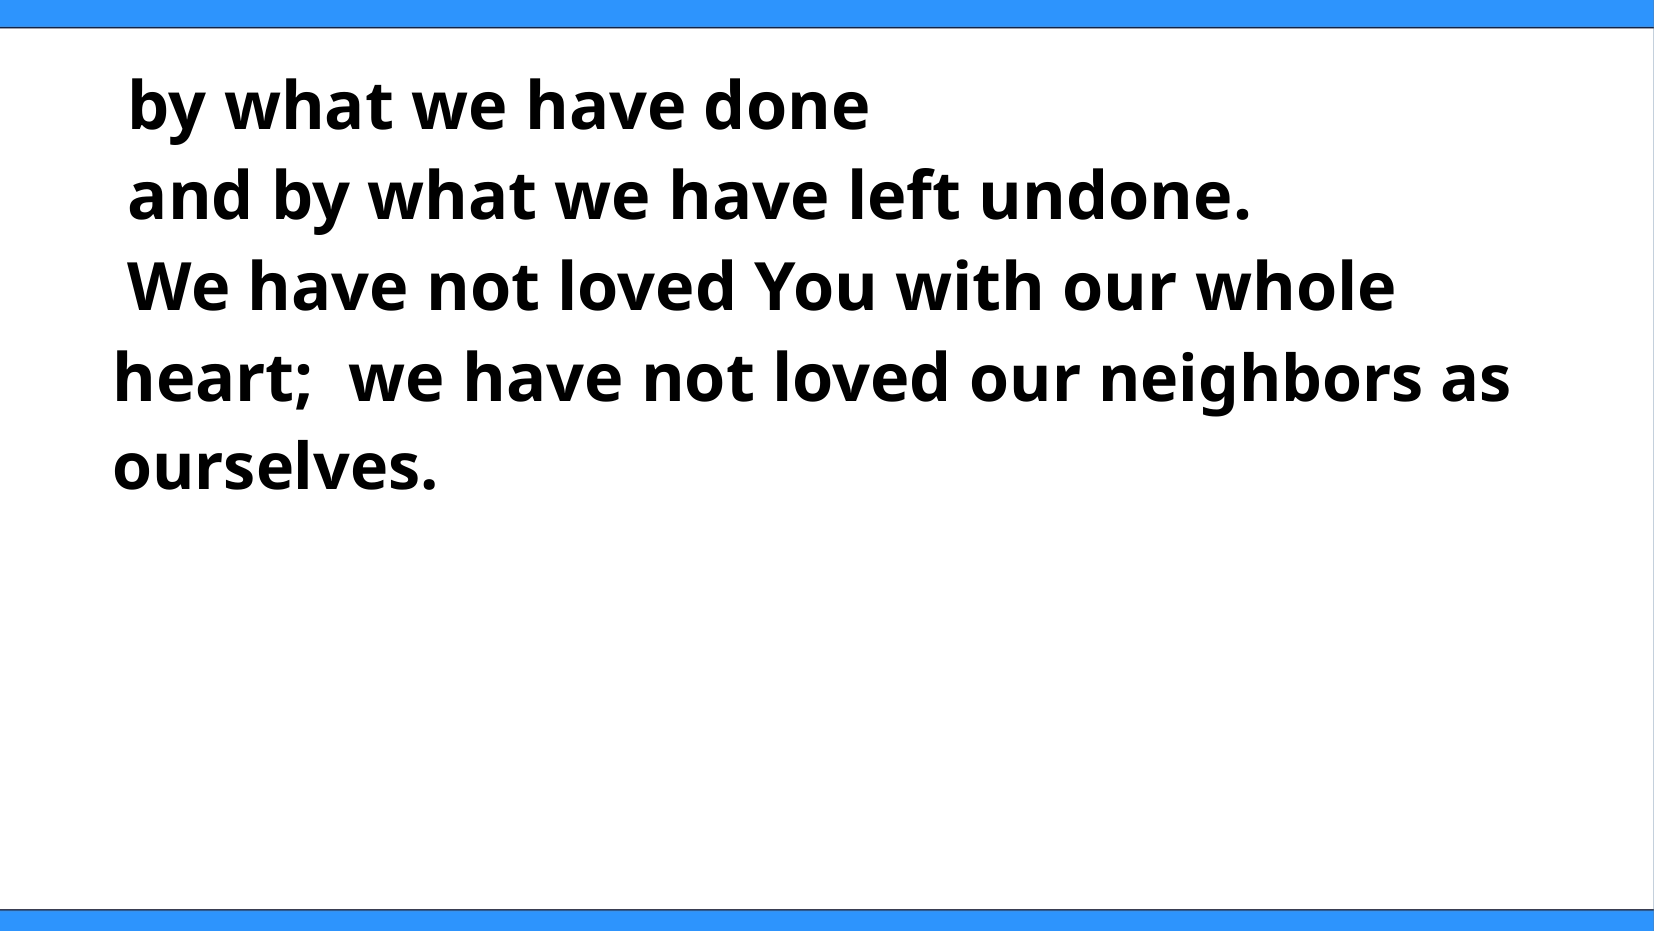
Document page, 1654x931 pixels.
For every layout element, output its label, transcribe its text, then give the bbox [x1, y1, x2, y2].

text_box by what we have done and by what we have left undone. We have not loved You with our whole heart; we have not loved our neighbors as ourselves. [60, 50, 1576, 510]
picture [0, 0, 1654, 931]
